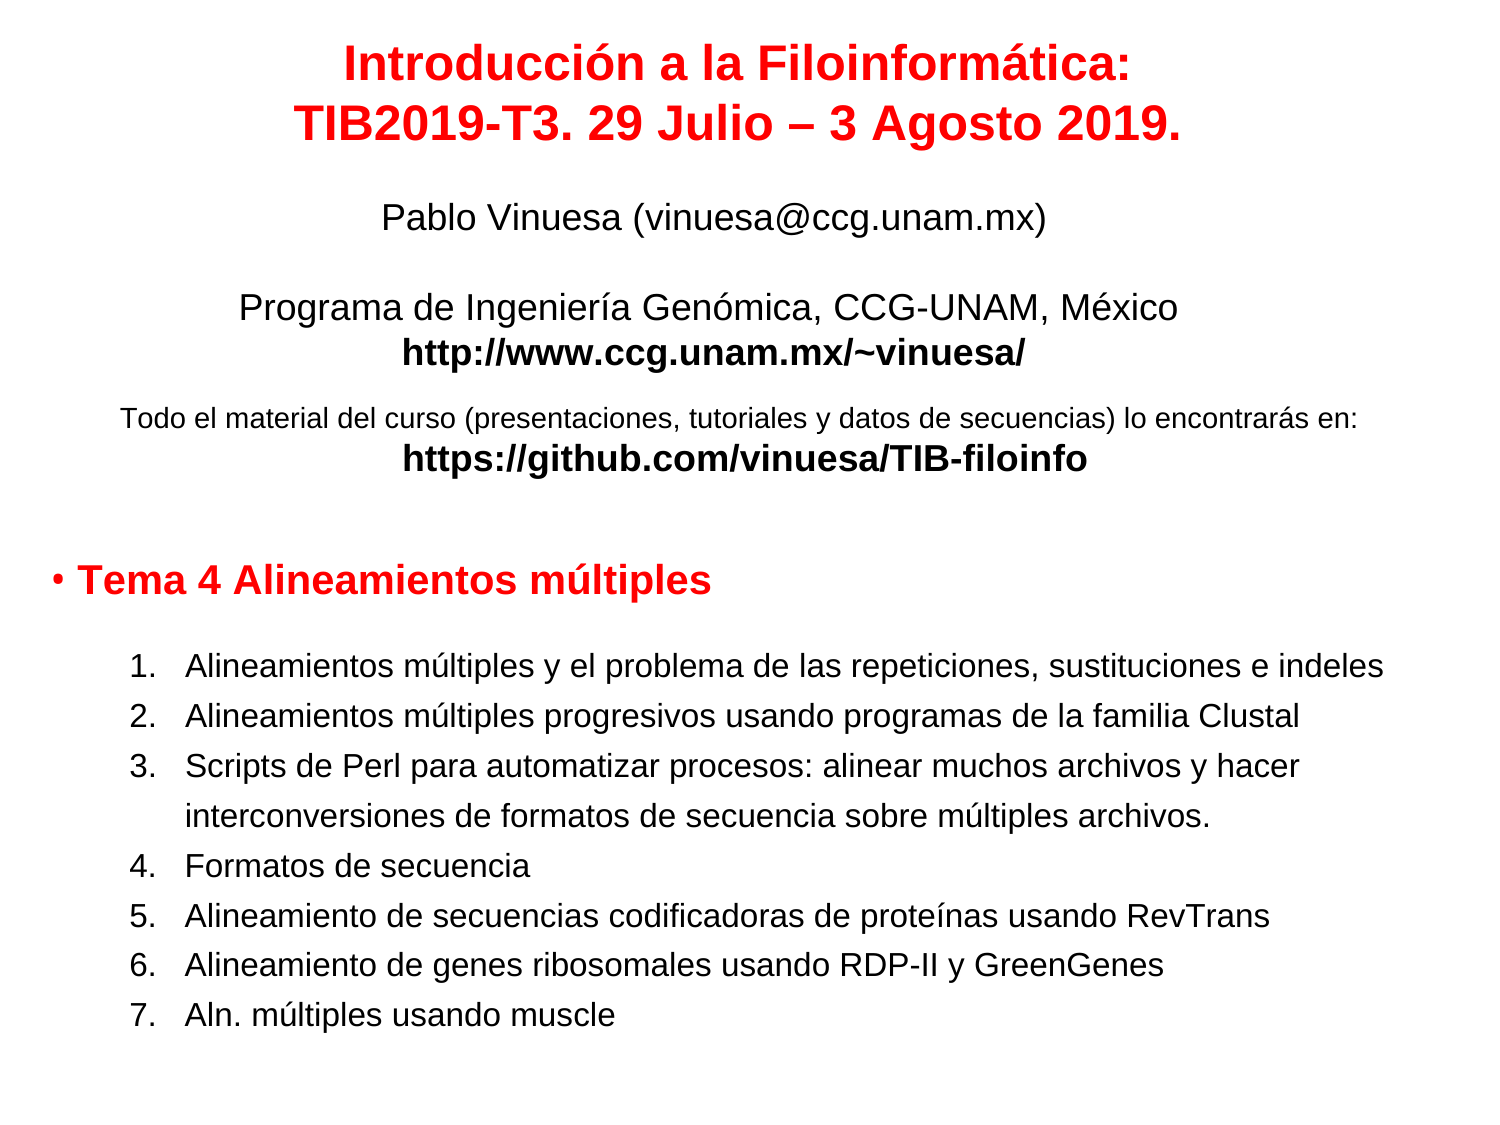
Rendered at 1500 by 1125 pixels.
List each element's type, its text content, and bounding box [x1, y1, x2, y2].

text_box Pablo Vinuesa (vinuesa@ccg.unam.mx) Programa de Ingeniería Genómica, CCG-UNAM, México http://www.ccg.unam.mx/~vinuesa/ [110, 185, 1319, 381]
text_box Todo el material del curso (presentaciones, tutoriales y datos de secuencias) lo encontrarás en: https://github.com/vinuesa/TIB-filoinfo [104, 391, 1376, 487]
text_box Tema 4 Alineamientos múltiples [35, 532, 728, 611]
text_box Alineamientos múltiples y el problema de las repeticiones, sustituciones e indeles Alineamientos múltiples progresivos usando programas de la familia Clustal Scripts de Perl para automatizar procesos: alinear muchos archivos y hacer interconversiones de formatos de secuencia sobre múltiples archivos. 4. Formatos de secuencia 5. Alineamiento de secuencias codificadoras de proteínas usando RevTrans 6. Alineamiento de genes ribosomales usando RDP-II y GreenGenes 7. Aln. múltiples usando muscle [114, 626, 1402, 1042]
text_box Introducción a la Filoinformática: TIB2019-T3. 29 Julio – 3 Agosto 2019. [222, 22, 1268, 159]
